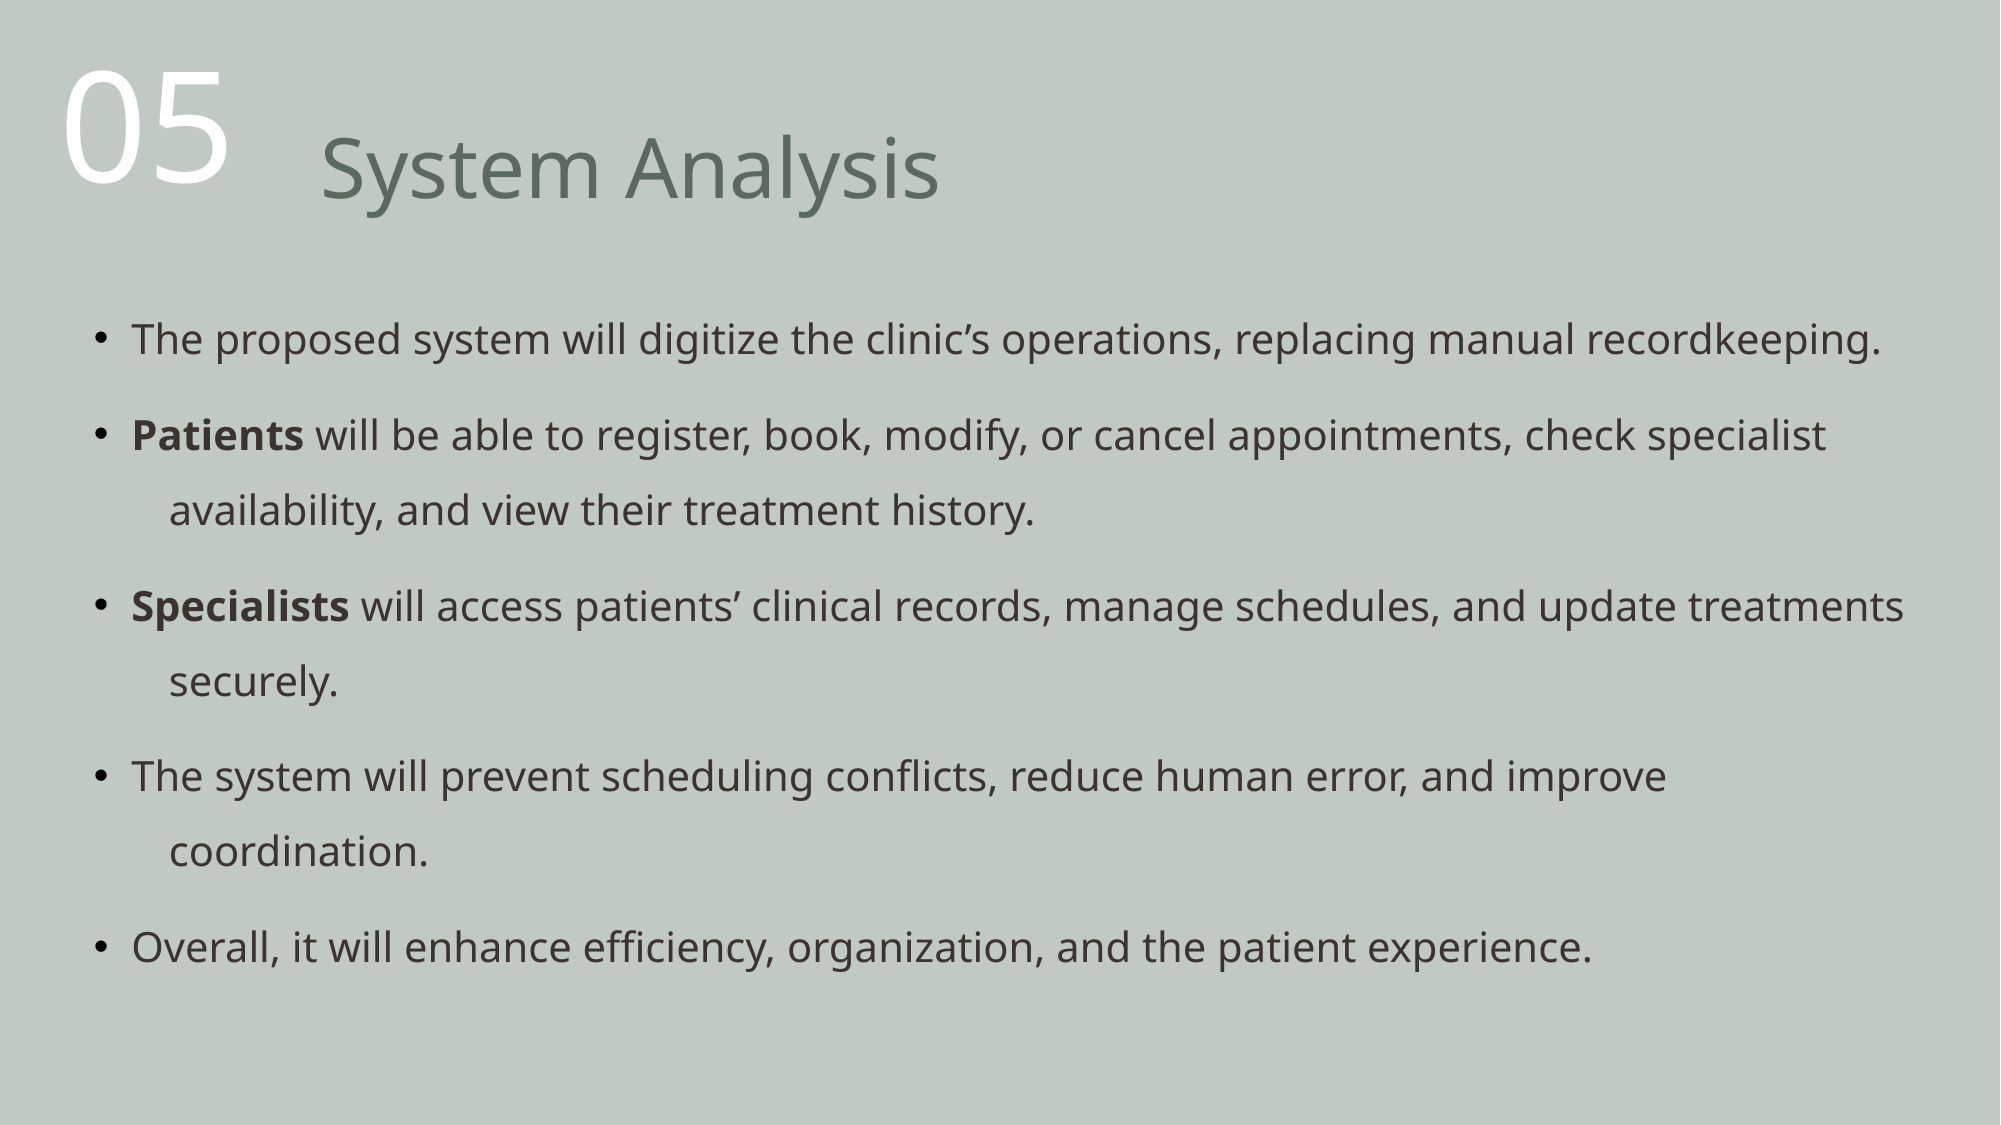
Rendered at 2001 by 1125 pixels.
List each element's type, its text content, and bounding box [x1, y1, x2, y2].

title System Analysis [262, 117, 1358, 225]
list 05 [44, 41, 435, 225]
text_box The proposed system will digitize the clinic’s operations, replacing manual recordkeeping. Patients will be able to register, book, modify, or cancel appointments, check specialist availability, and view their treatment history. Specialists will access patients’ clinical records, manage schedules, and update treatments securely. The system will prevent scheduling conflicts, reduce human error, and improve coordination. Overall, it will enhance efficiency, organization, and the patient experience. [78, 280, 1921, 1125]
